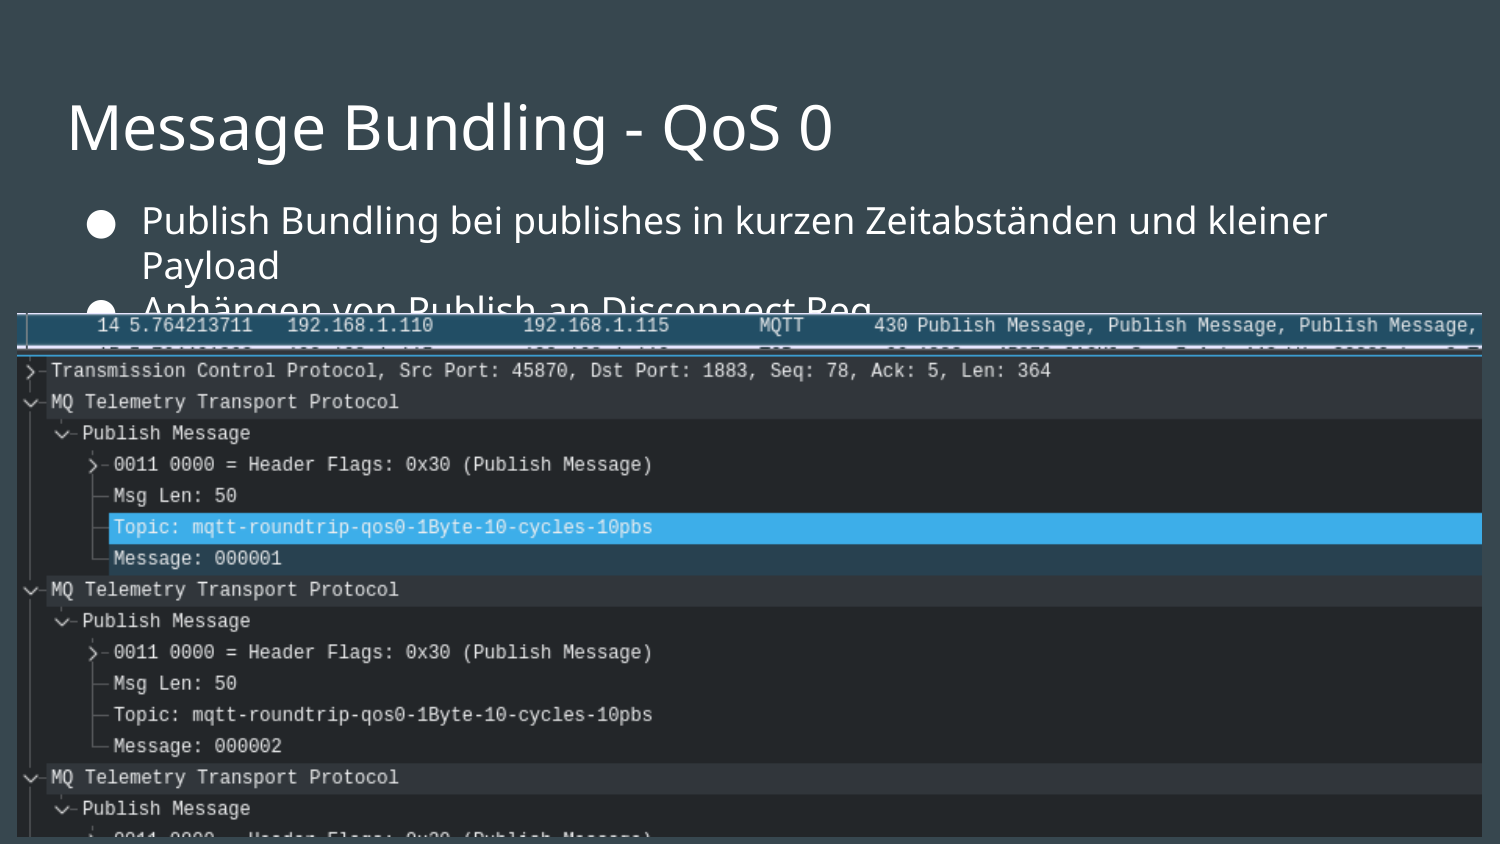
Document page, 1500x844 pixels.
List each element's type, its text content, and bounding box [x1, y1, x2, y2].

picture [17, 313, 1482, 837]
list Publish Bundling bei publishes in kurzen Zeitabständen und kleiner Payload Anhängen von Publish an Disconnect Req [51, 182, 1449, 313]
title Message Bundling - QoS 0 [51, 72, 1449, 167]
